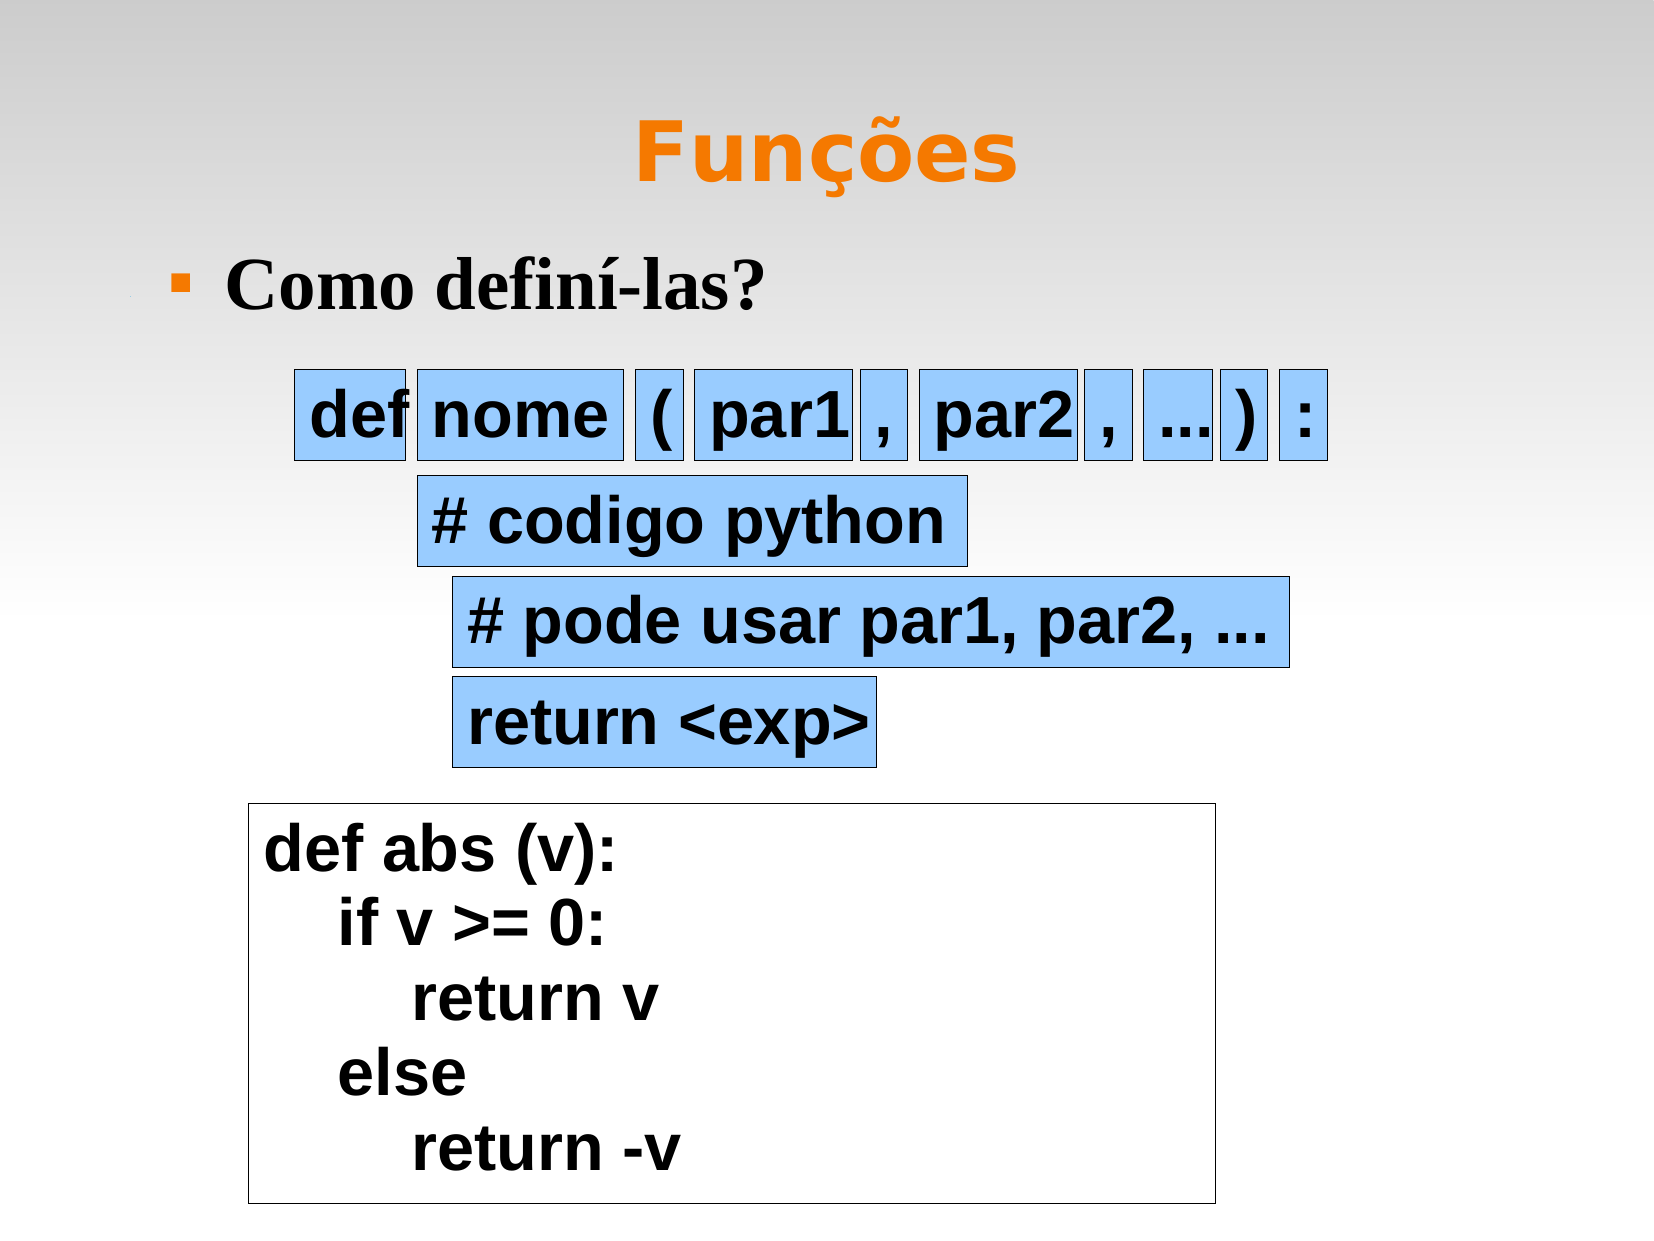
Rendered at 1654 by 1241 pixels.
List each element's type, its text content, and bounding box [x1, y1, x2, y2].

text_box par2 [919, 369, 1078, 461]
text_box : [1279, 369, 1328, 461]
text_box # codigo python [417, 475, 968, 567]
text_box def abs (v): if v >= 0: return v else return -v [248, 803, 1216, 1204]
list Como definí-las? [82, 242, 1571, 1062]
text_box return <exp> [452, 676, 877, 768]
text_box par1 [694, 369, 853, 461]
text_box # pode usar par1, par2, ... [452, 576, 1290, 668]
text_box def [294, 369, 406, 461]
text_box , [1084, 369, 1133, 461]
text_box nome [417, 369, 624, 461]
title Funções [82, 49, 1571, 242]
text_box ( [635, 369, 684, 461]
text_box , [860, 369, 908, 461]
text_box ) [1220, 369, 1268, 461]
text_box ... [1143, 369, 1213, 461]
